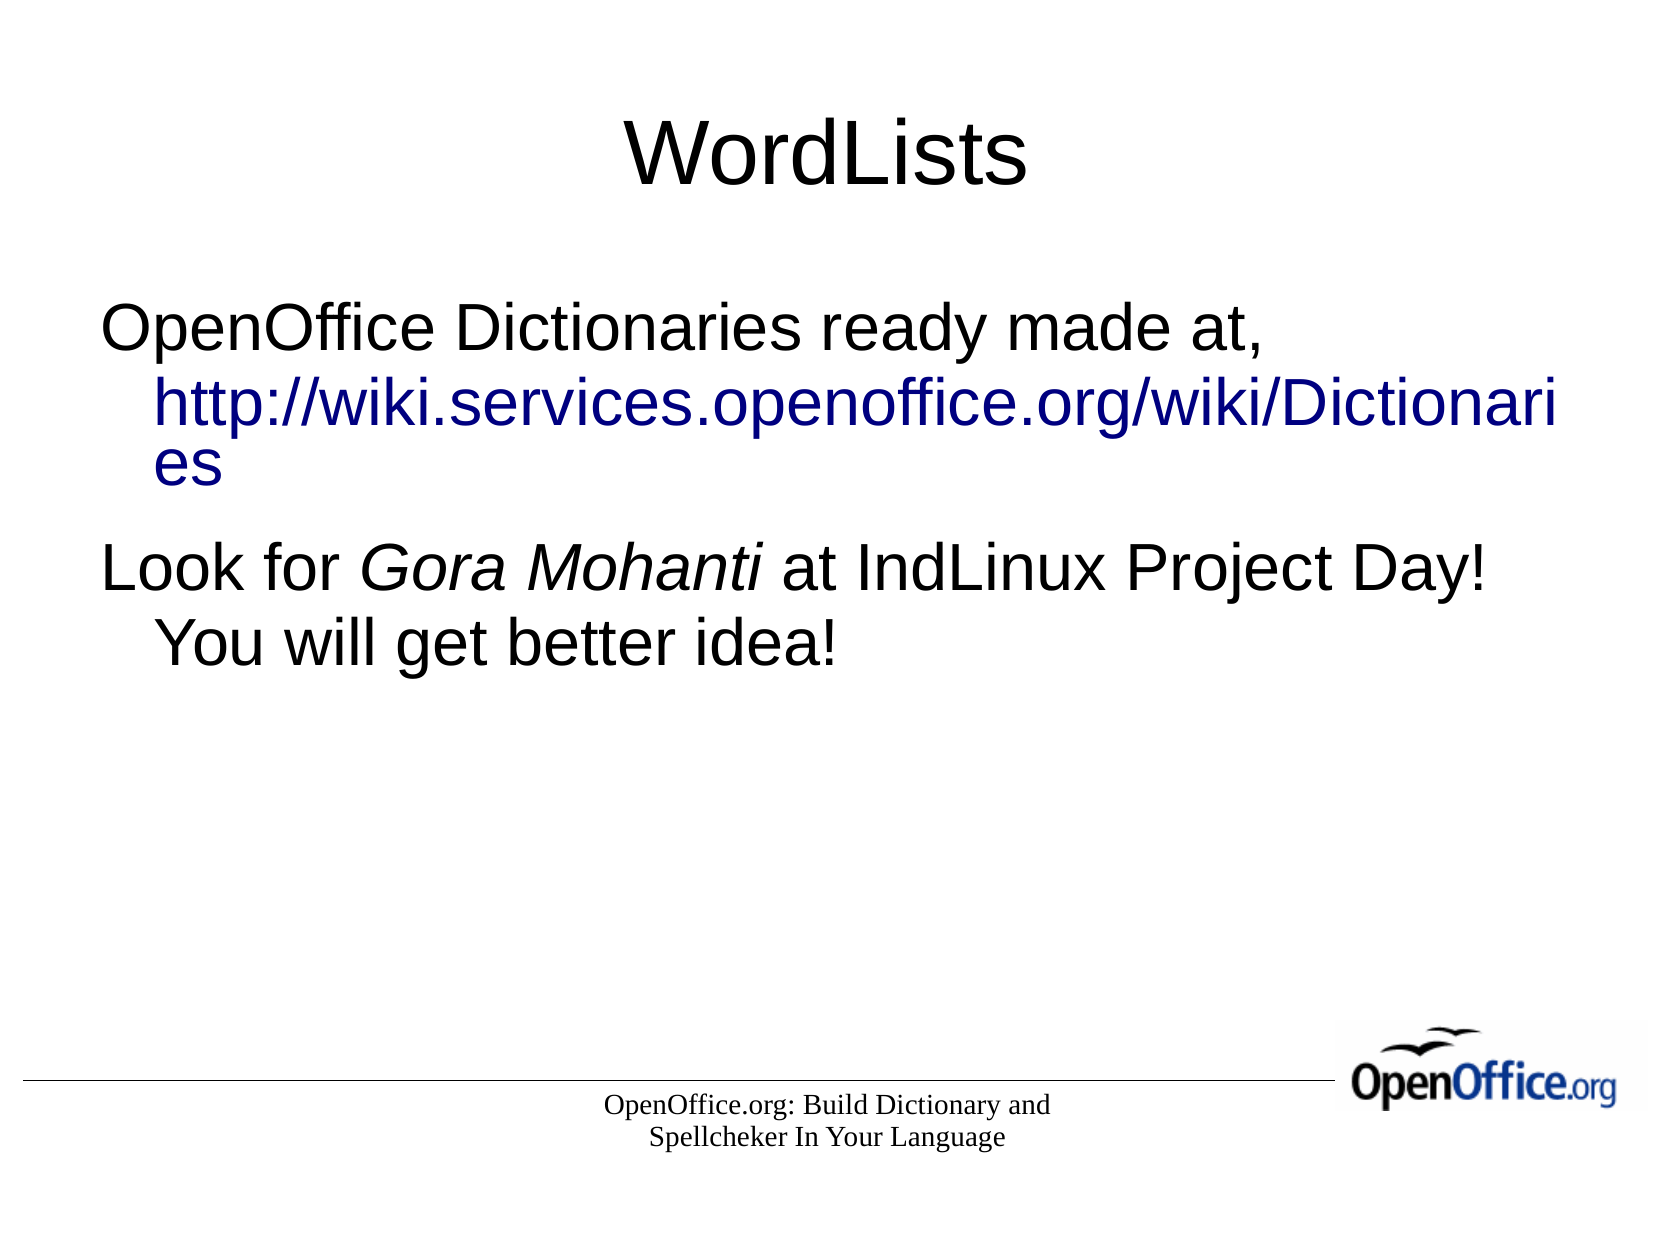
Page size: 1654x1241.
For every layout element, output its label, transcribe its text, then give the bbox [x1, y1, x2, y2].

list OpenOffice Dictionaries ready made at, http://wiki.services.openoffice.org/wiki/Dictionaries Look for Gora Mohanti at IndLinux Project Day! You will get better idea! [82, 290, 1571, 1094]
title WordLists [82, 56, 1571, 250]
picture [1335, 1020, 1648, 1111]
